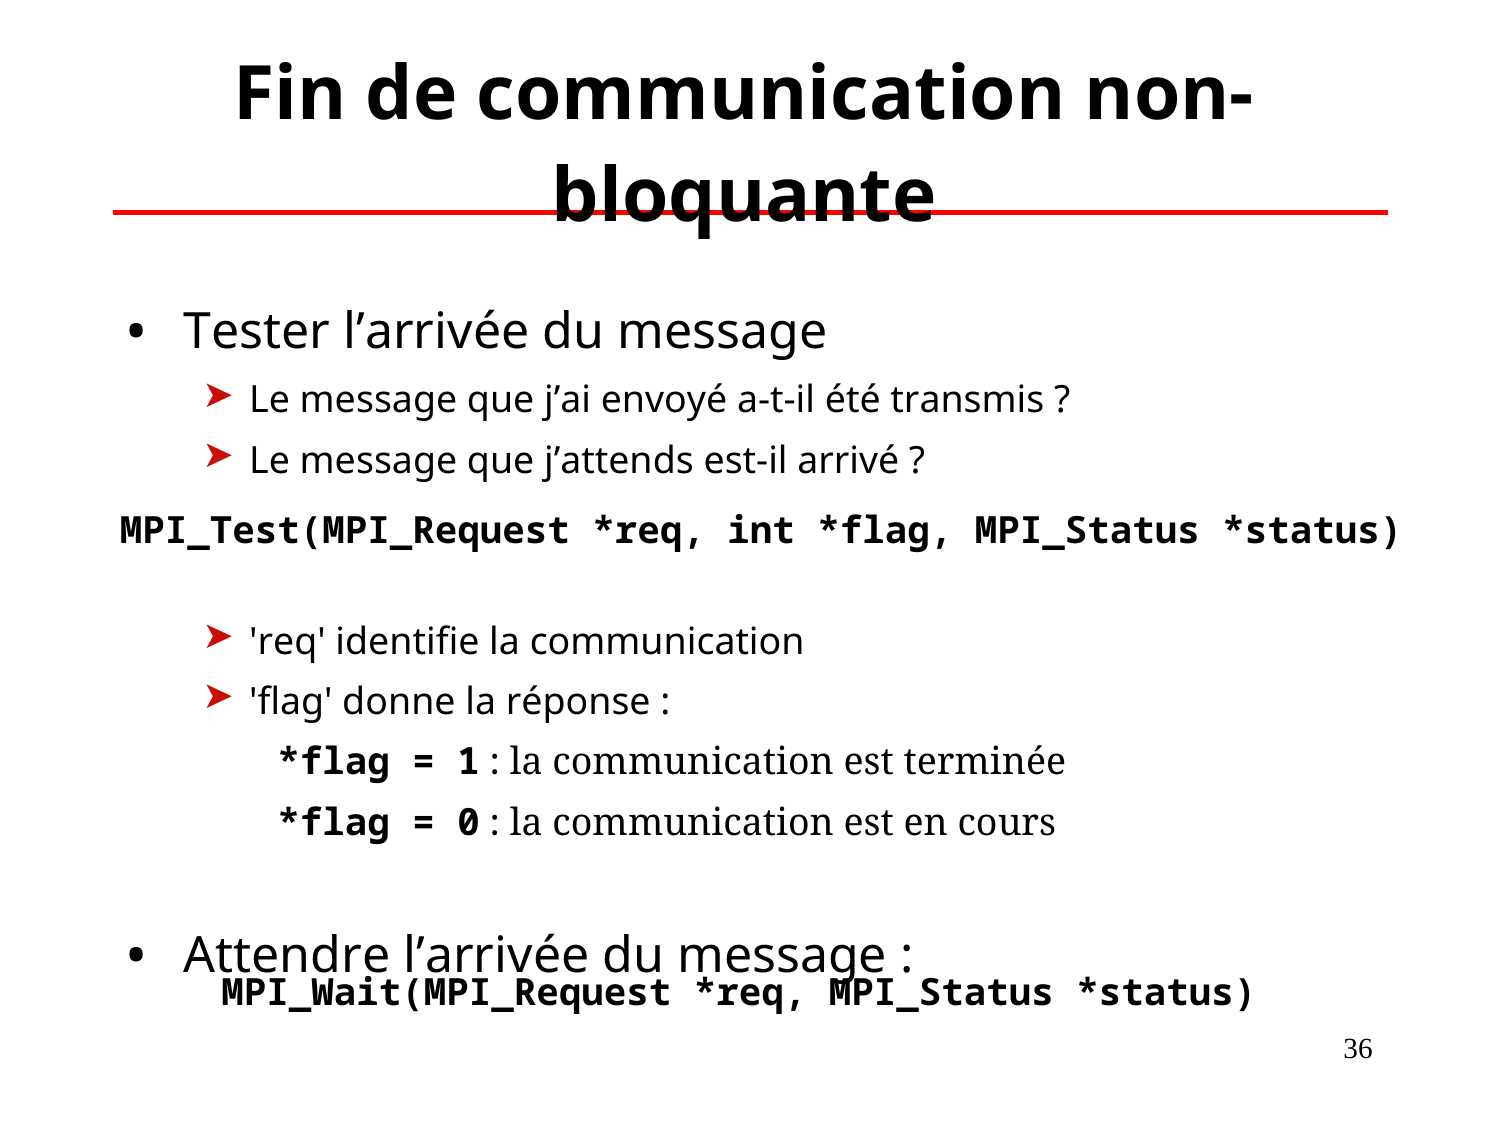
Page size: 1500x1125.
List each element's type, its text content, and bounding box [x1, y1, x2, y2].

list Tester l’arrivée du message Le message que j’ai envoyé a-t-il été transmis ? Le message que j’attends est-il arrivé ? 'req' identifie la communication 'flag' donne la réponse : *flag = 1 : la communication est terminée *flag = 0 : la communication est en cours Attendre l’arrivée du message : [112, 287, 1388, 496]
text_box MPI_Test(MPI_Request *req, int *flag, MPI_Status *status) [105, 496, 1418, 563]
text_box MPI_Wait(MPI_Request *req, MPI_Status *status) [206, 957, 1272, 1025]
title Fin de communication non-bloquante [61, 49, 1427, 233]
list Tester l’arrivée du message Le message que j’ai envoyé a-t-il été transmis ? Le message que j’attends est-il arrivé ? 'req' identifie la communication 'flag' donne la réponse : *flag = 1 : la communication est terminée *flag = 0 : la communication est en cours Attendre l’arrivée du message : [112, 563, 1388, 963]
